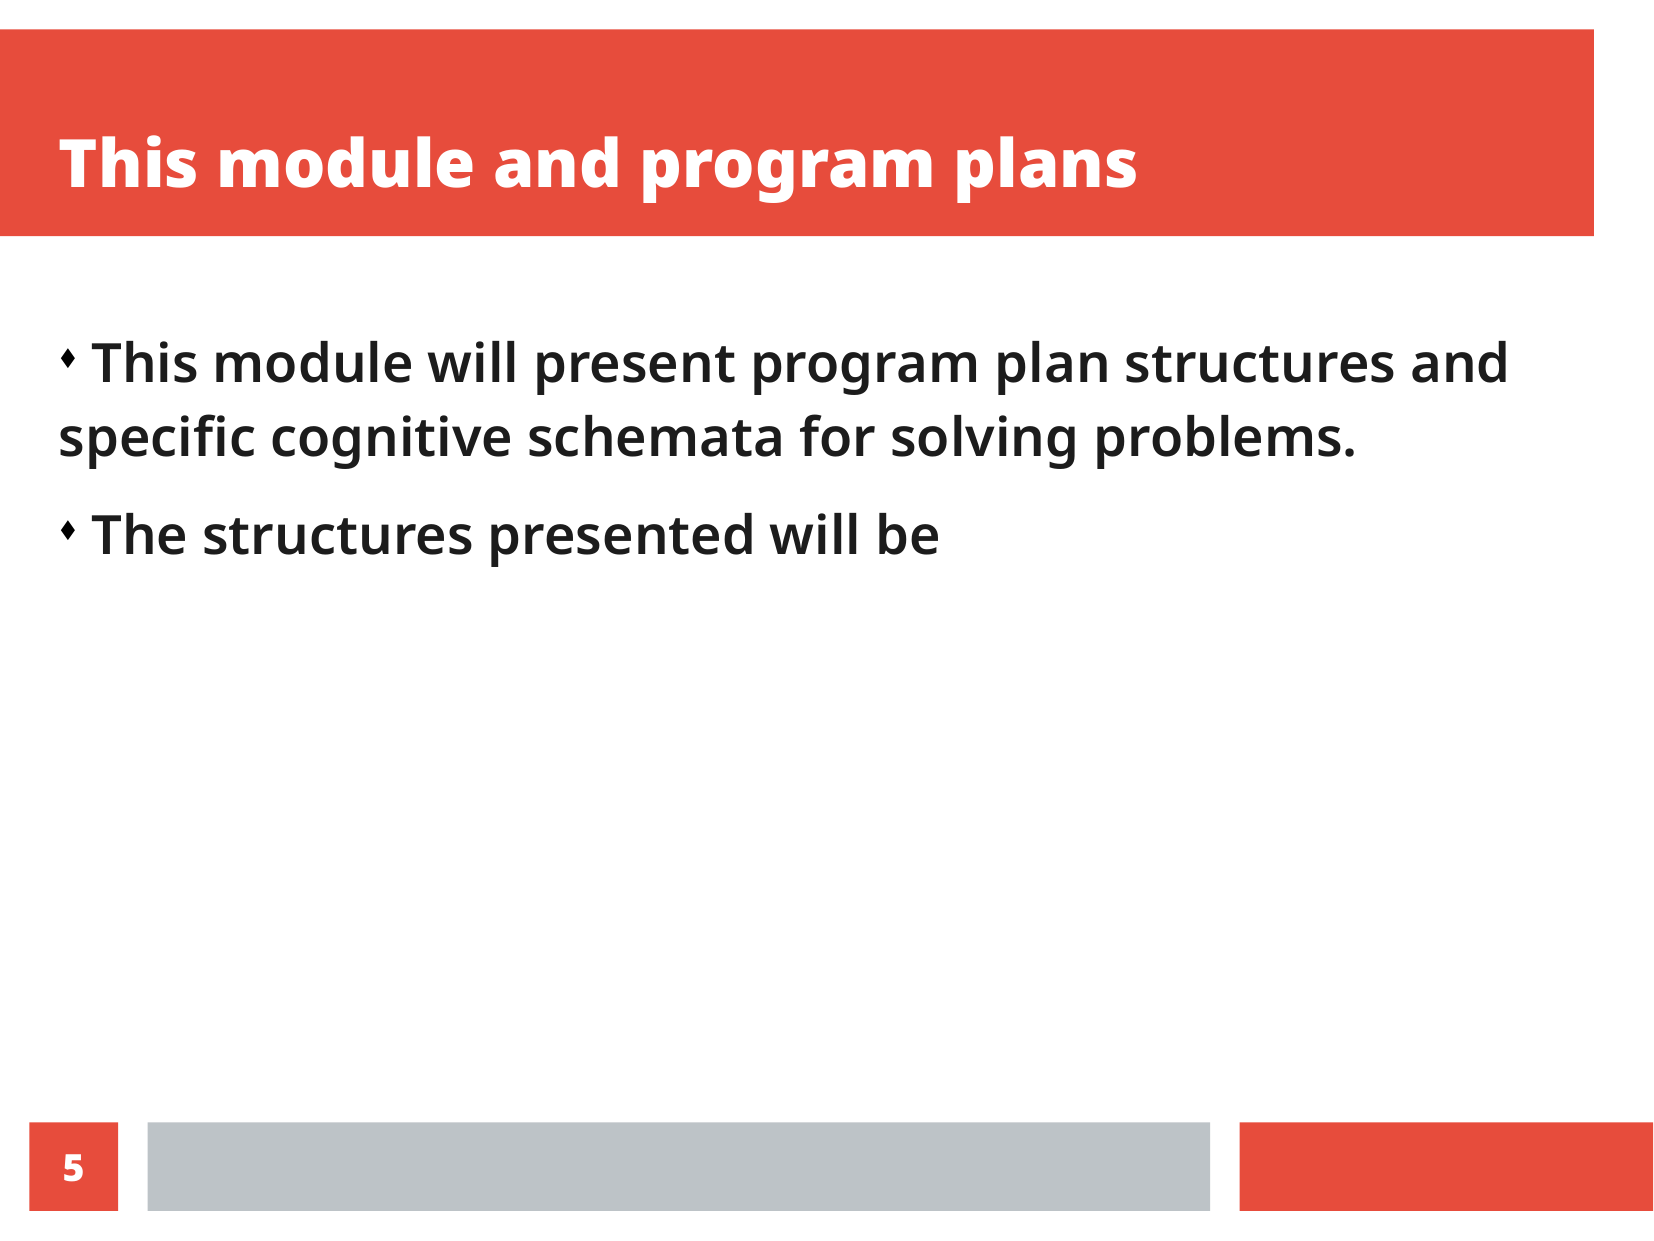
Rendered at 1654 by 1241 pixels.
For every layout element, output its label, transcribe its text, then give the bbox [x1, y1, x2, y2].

list This module will present program plan structures and specific cognitive schemata for solving problems. The structures presented will be [58, 324, 1565, 1093]
title This module and program plans [58, 59, 1594, 207]
